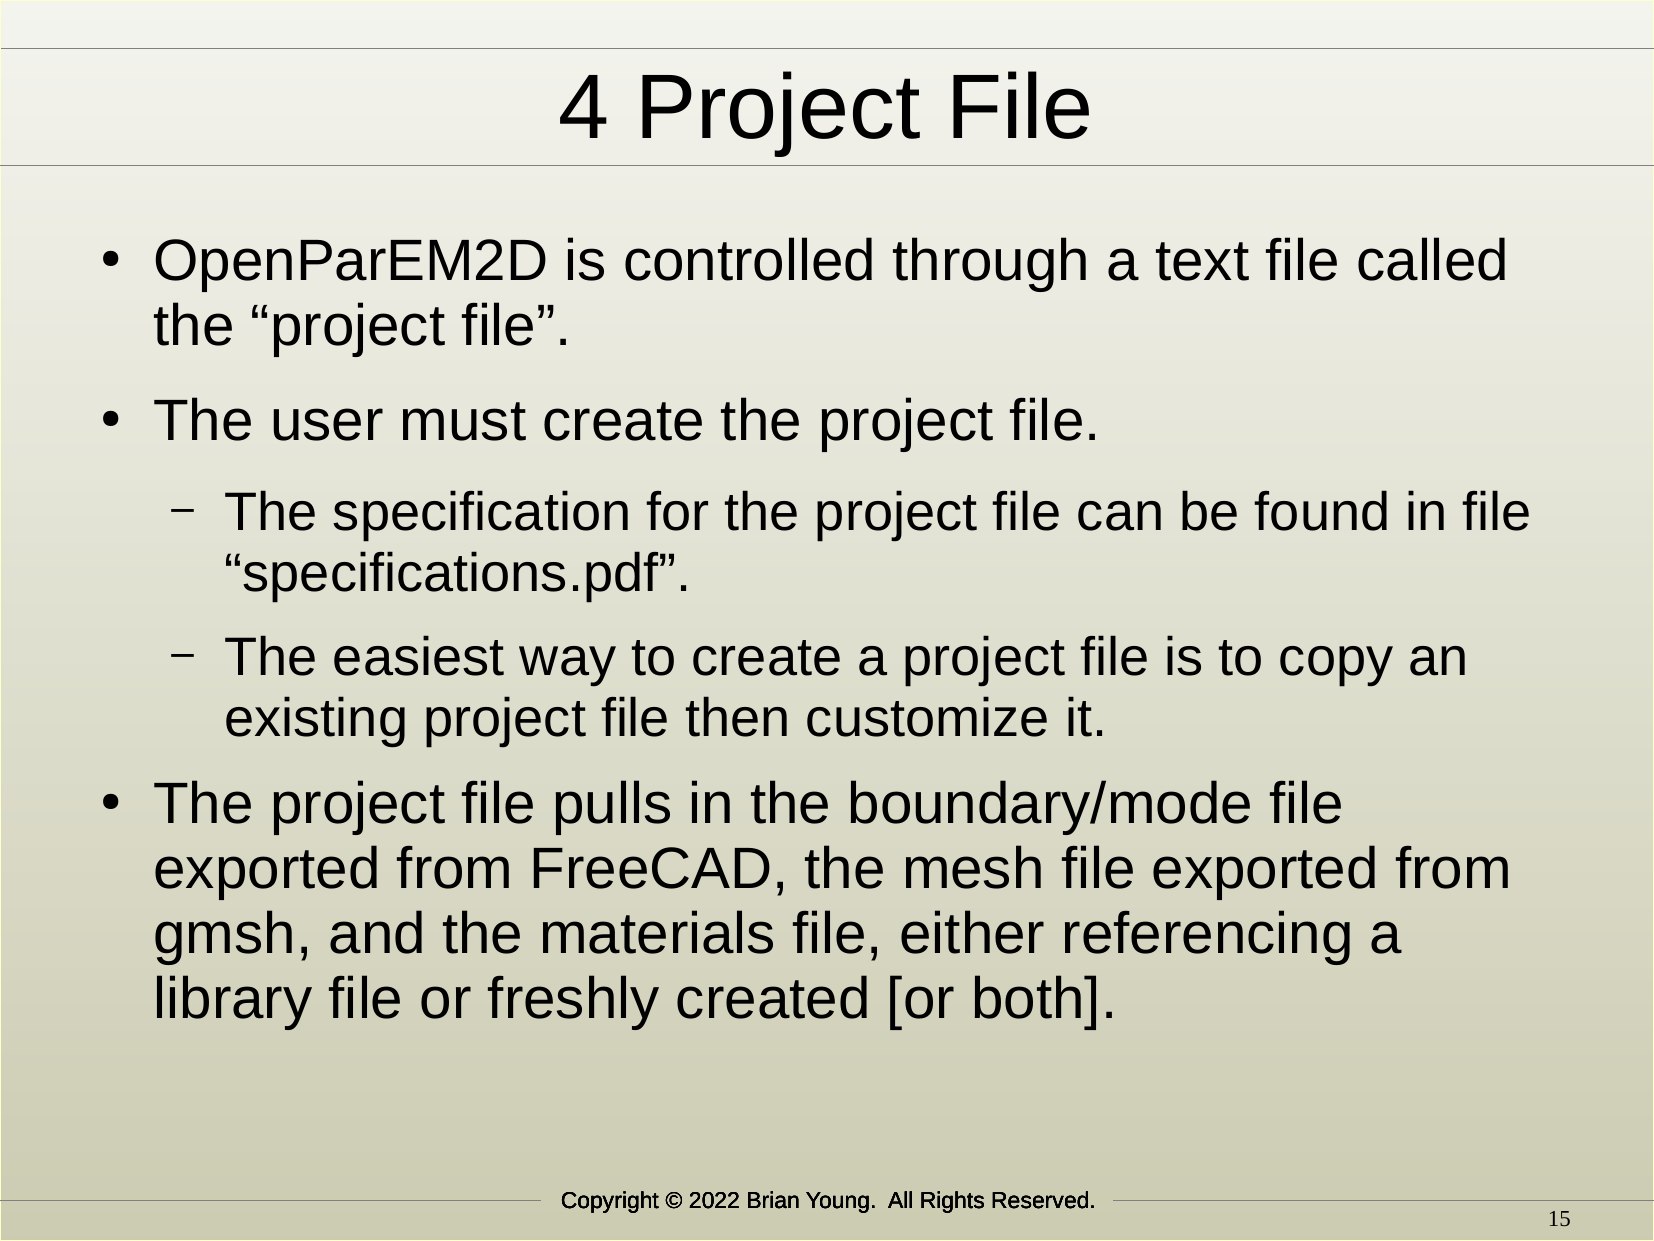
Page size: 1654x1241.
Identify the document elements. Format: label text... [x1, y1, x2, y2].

list OpenParEM2D is controlled through a text file called the “project file”. The user must create the project file. The specification for the project file can be found in file “specifications.pdf”. The easiest way to create a project file is to copy an existing project file then customize it. The project file pulls in the boundary/mode file exported from FreeCAD, the mesh file exported from gmsh, and the materials file, either referencing a library file or freshly created [or both]. [82, 227, 1571, 1127]
title 4 Project File [82, 49, 1571, 166]
